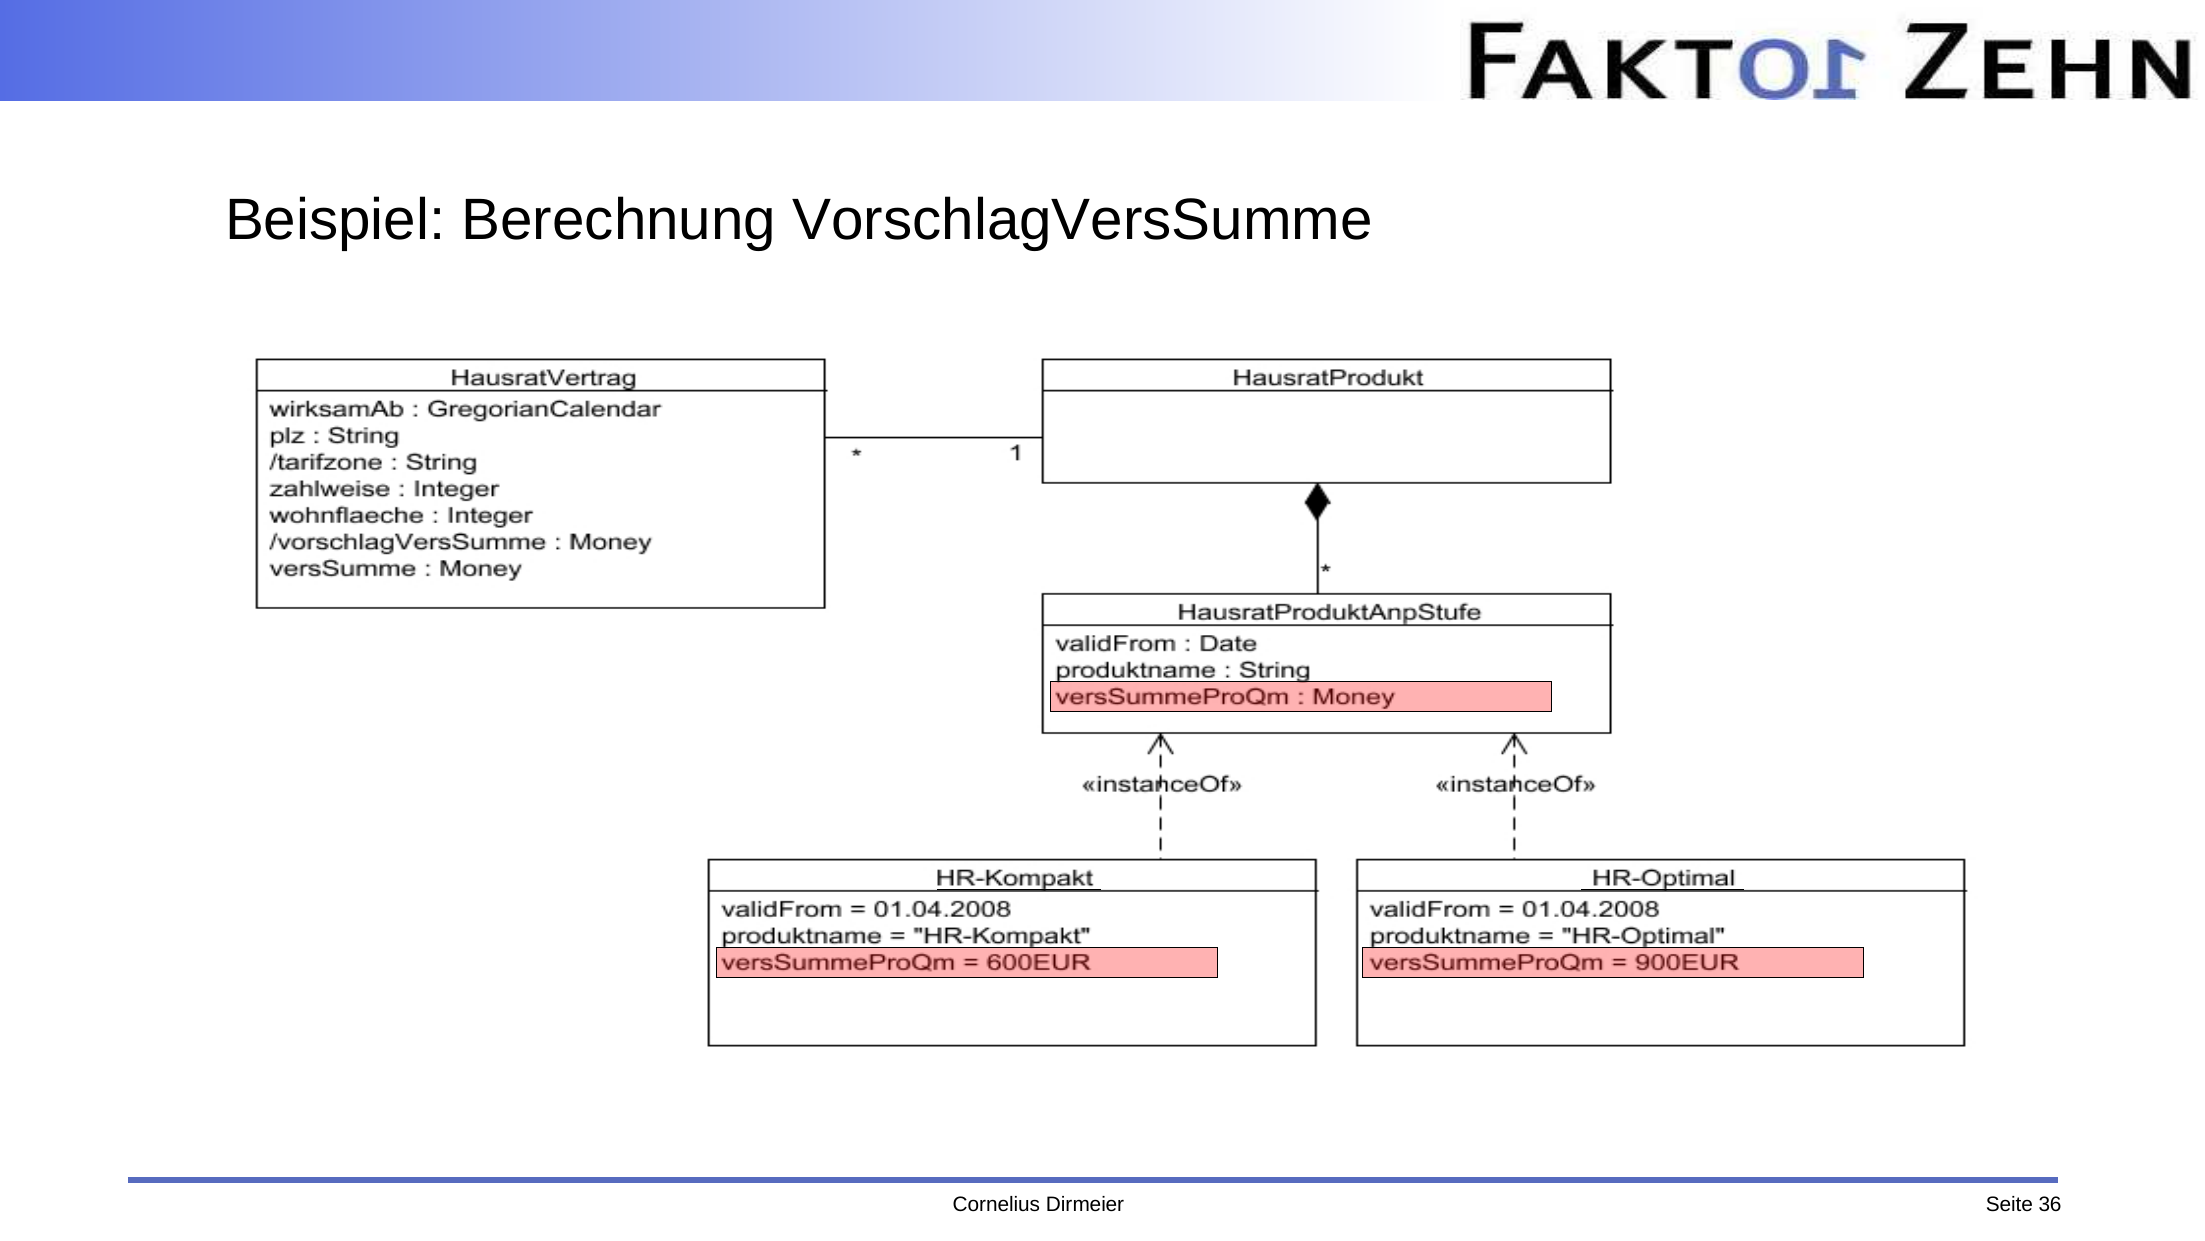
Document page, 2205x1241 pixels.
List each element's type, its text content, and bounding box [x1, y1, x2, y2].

picture [217, 312, 2005, 1078]
picture [1460, 7, 2202, 100]
text_box [1362, 947, 1864, 978]
title Beispiel: Berechnung VorschlagVersSumme [225, 142, 1981, 296]
text_box [716, 947, 1218, 978]
text_box [1050, 681, 1552, 712]
